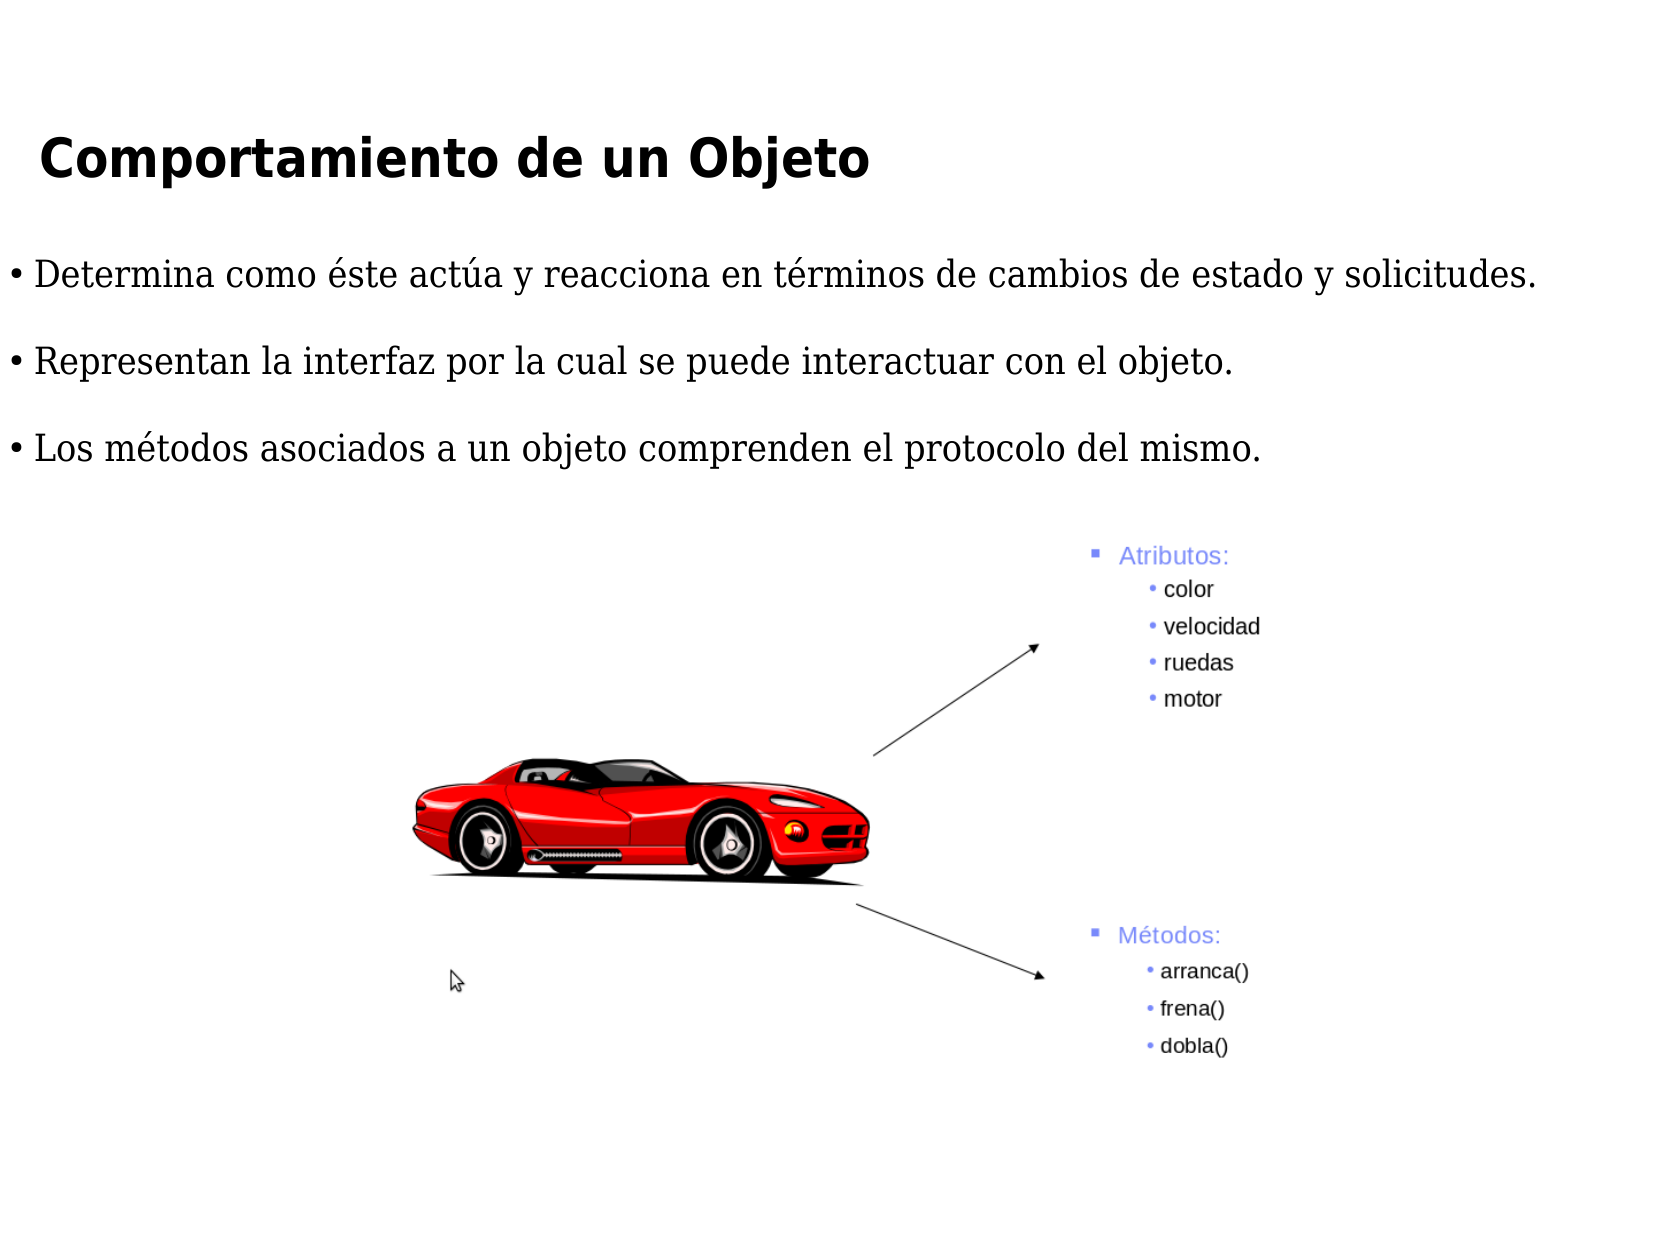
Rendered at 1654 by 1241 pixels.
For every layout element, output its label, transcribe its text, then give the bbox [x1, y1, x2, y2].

picture [408, 540, 1265, 1060]
text_box Comportamiento de un Objeto [25, 119, 1620, 198]
text_box Determina como éste actúa y reacciona en términos de cambios de estado y solicitudes. Representan la interfaz por la cual se puede interactuar con el objeto. Los métodos asociados a un objeto comprenden el protocolo del mismo. [0, 245, 1649, 478]
